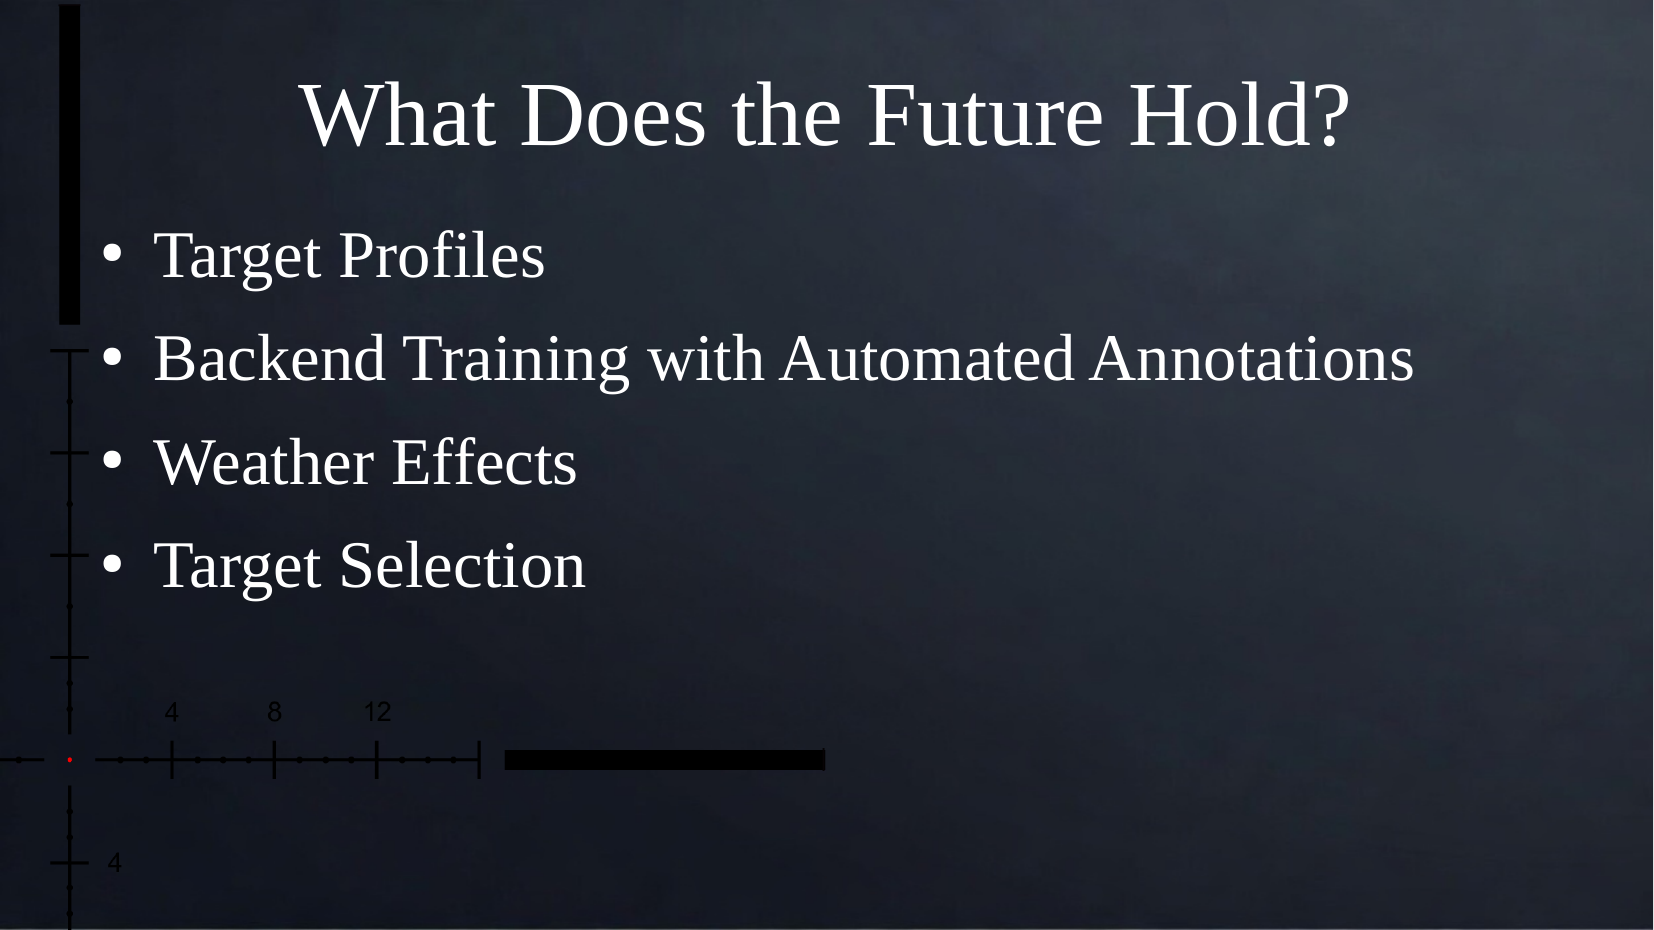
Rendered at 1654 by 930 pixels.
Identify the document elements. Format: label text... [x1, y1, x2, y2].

picture [0, 0, 1654, 930]
list Target Profiles Backend Training with Automated Annotations Weather Effects Target Selection [82, 217, 1571, 757]
title What Does the Future Hold? [82, 37, 1571, 193]
